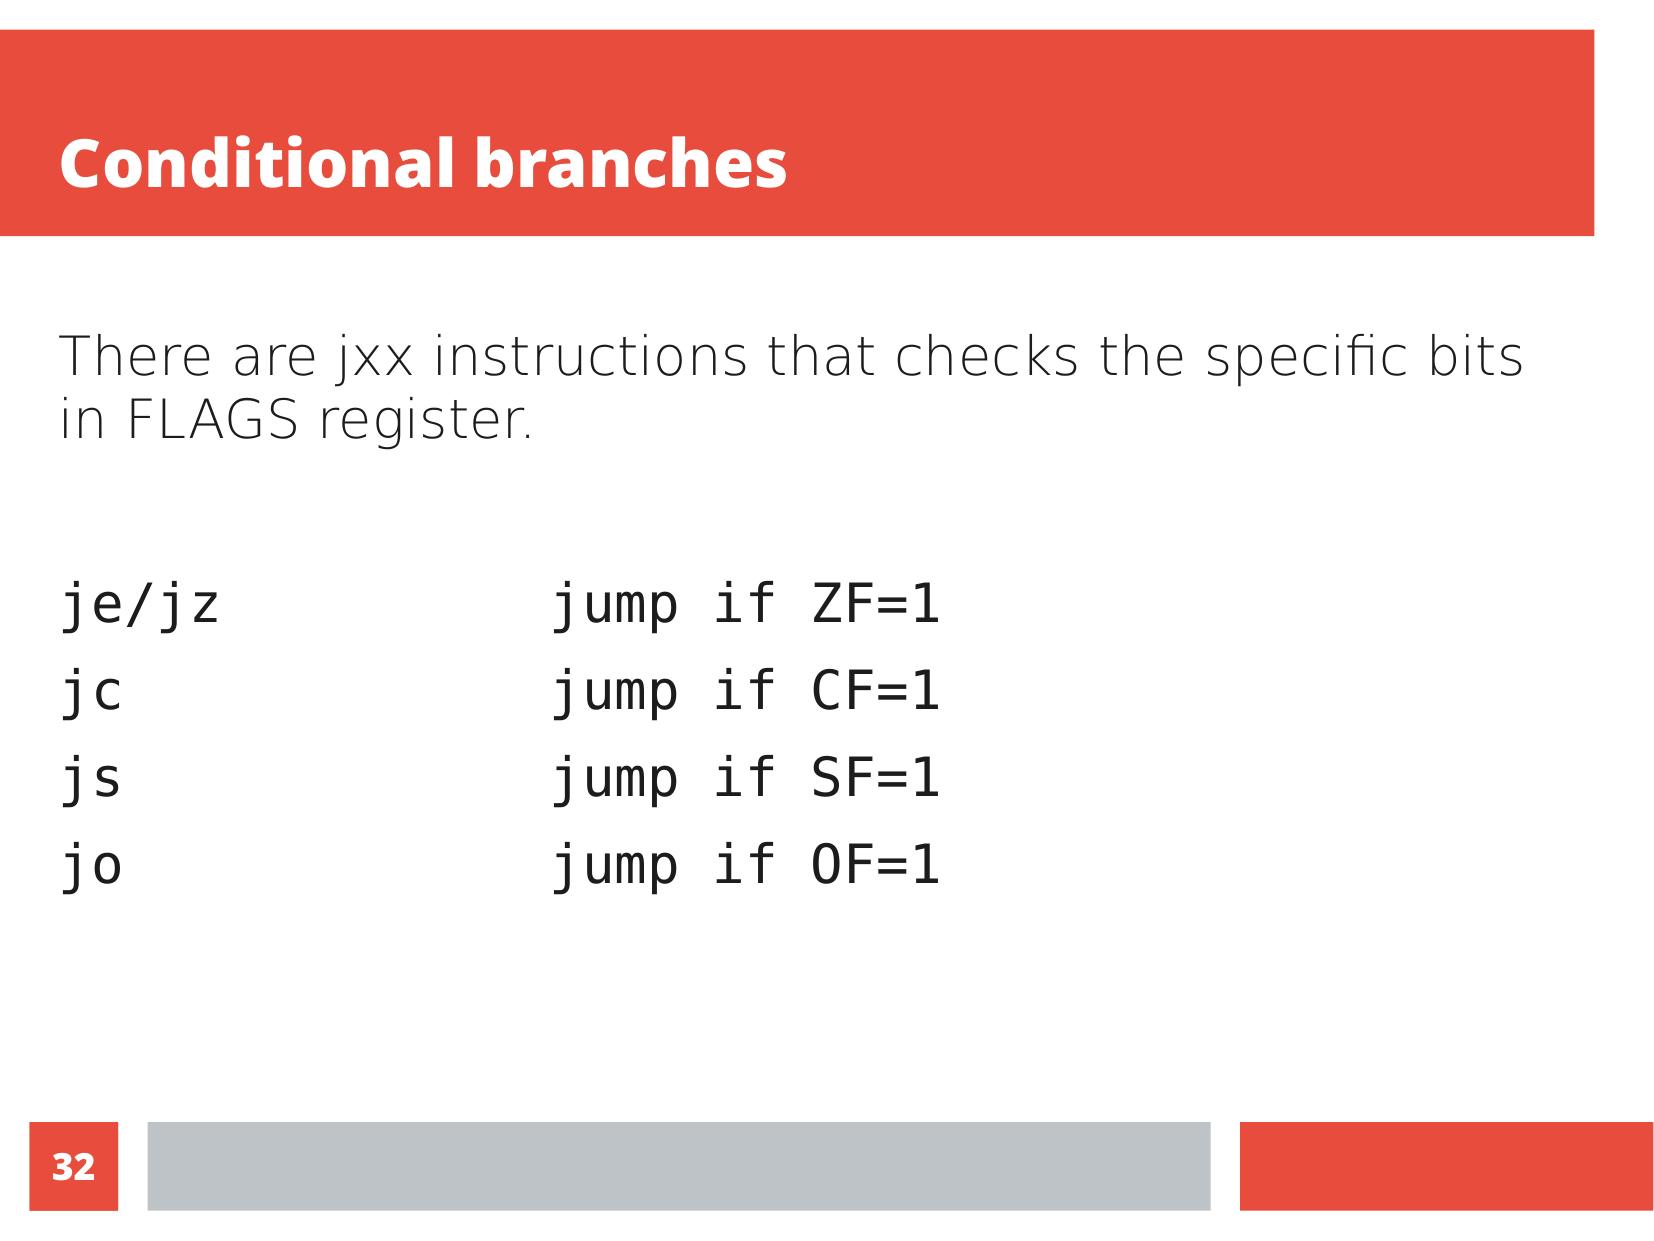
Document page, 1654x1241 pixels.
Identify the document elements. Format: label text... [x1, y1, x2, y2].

title Conditional branches [59, 59, 1595, 207]
list There are jxx instructions that checks the specific bits in FLAGS register. je/jz jump if ZF=1 jc jump if CF=1 js jump if SF=1 jo jump if OF=1 [59, 324, 1565, 1093]
